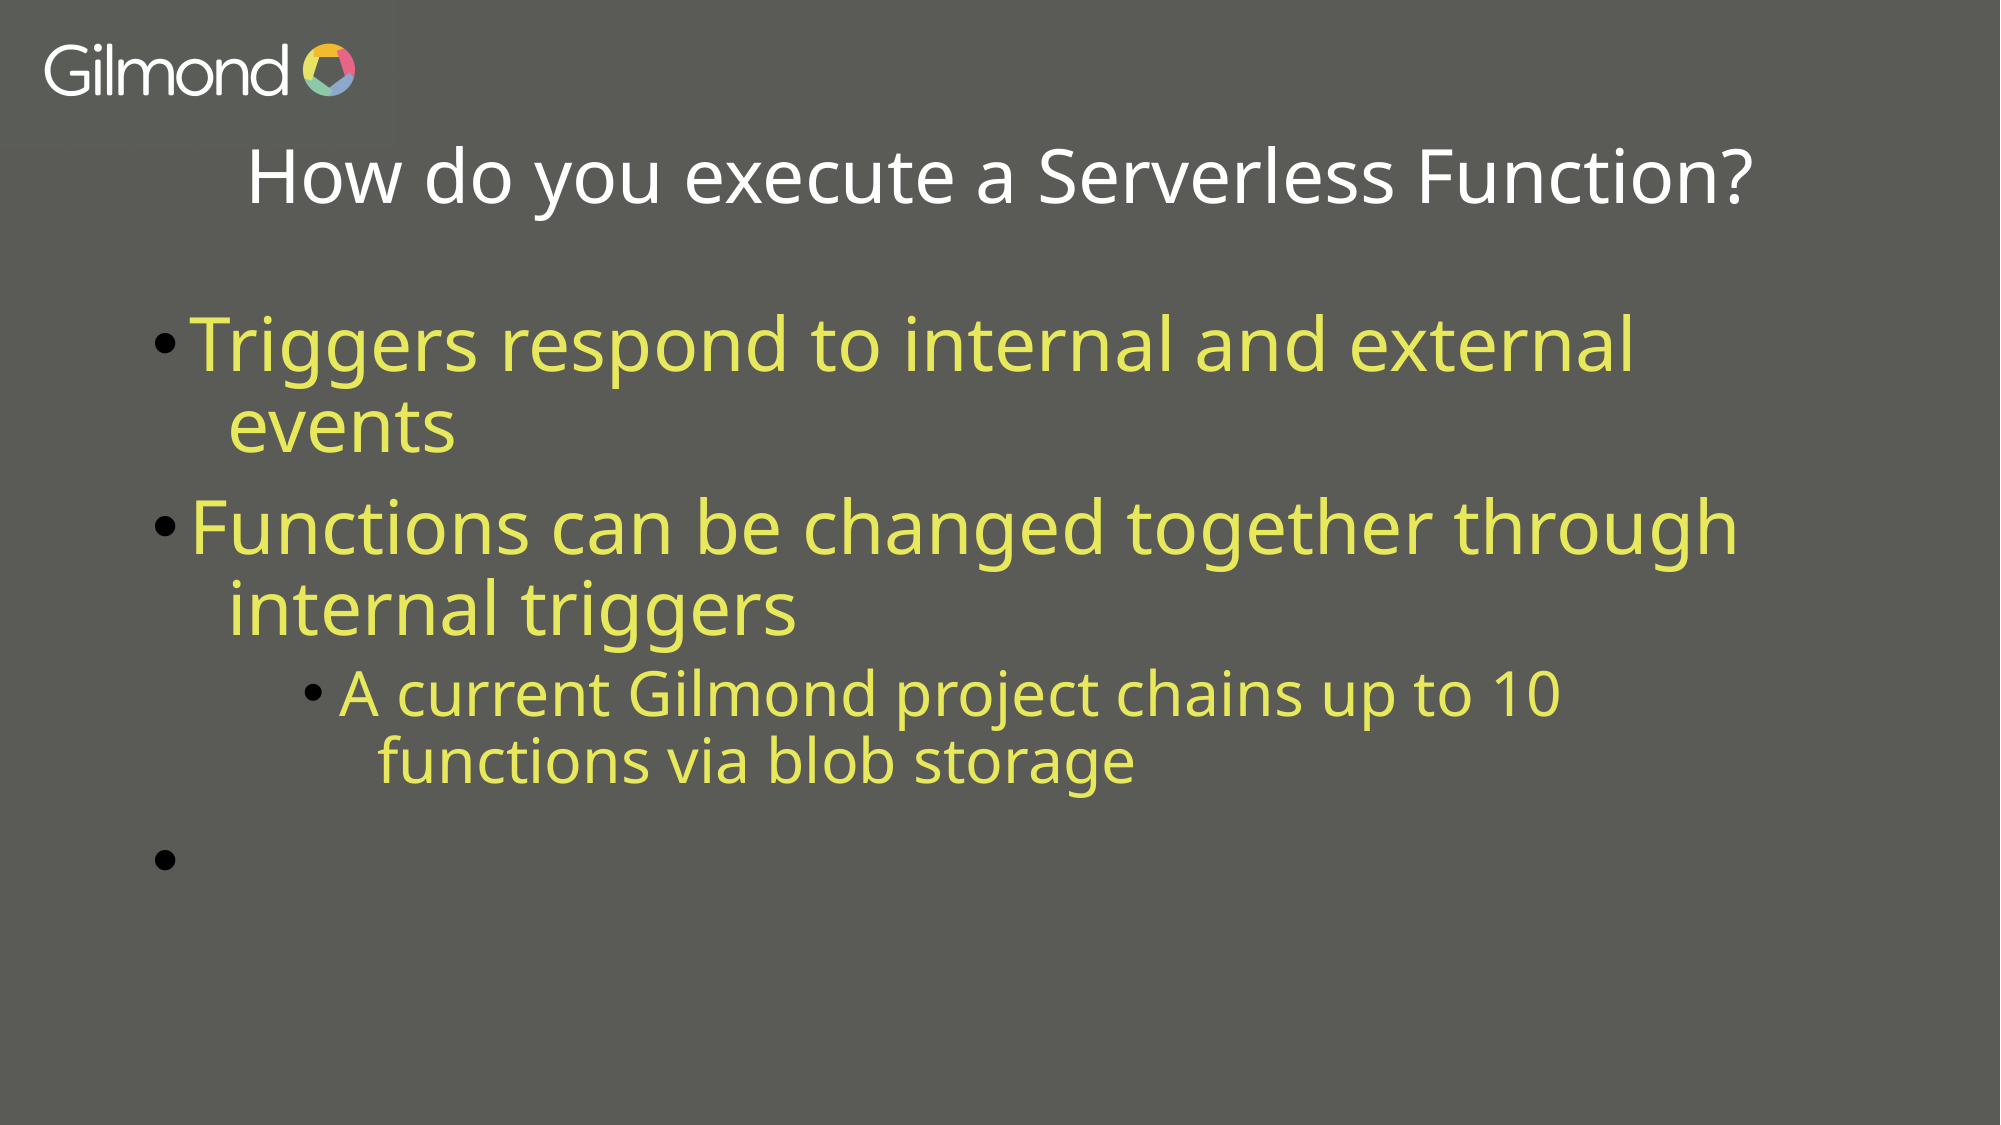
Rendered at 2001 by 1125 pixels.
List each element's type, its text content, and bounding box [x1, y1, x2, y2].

text_box Triggers respond to internal and external events Functions can be changed together through internal triggers A current Gilmond project chains up to 10 functions via blob storage [137, 299, 1863, 1030]
picture [0, 0, 399, 149]
title How do you execute a Serverless Function? [137, 59, 1863, 299]
